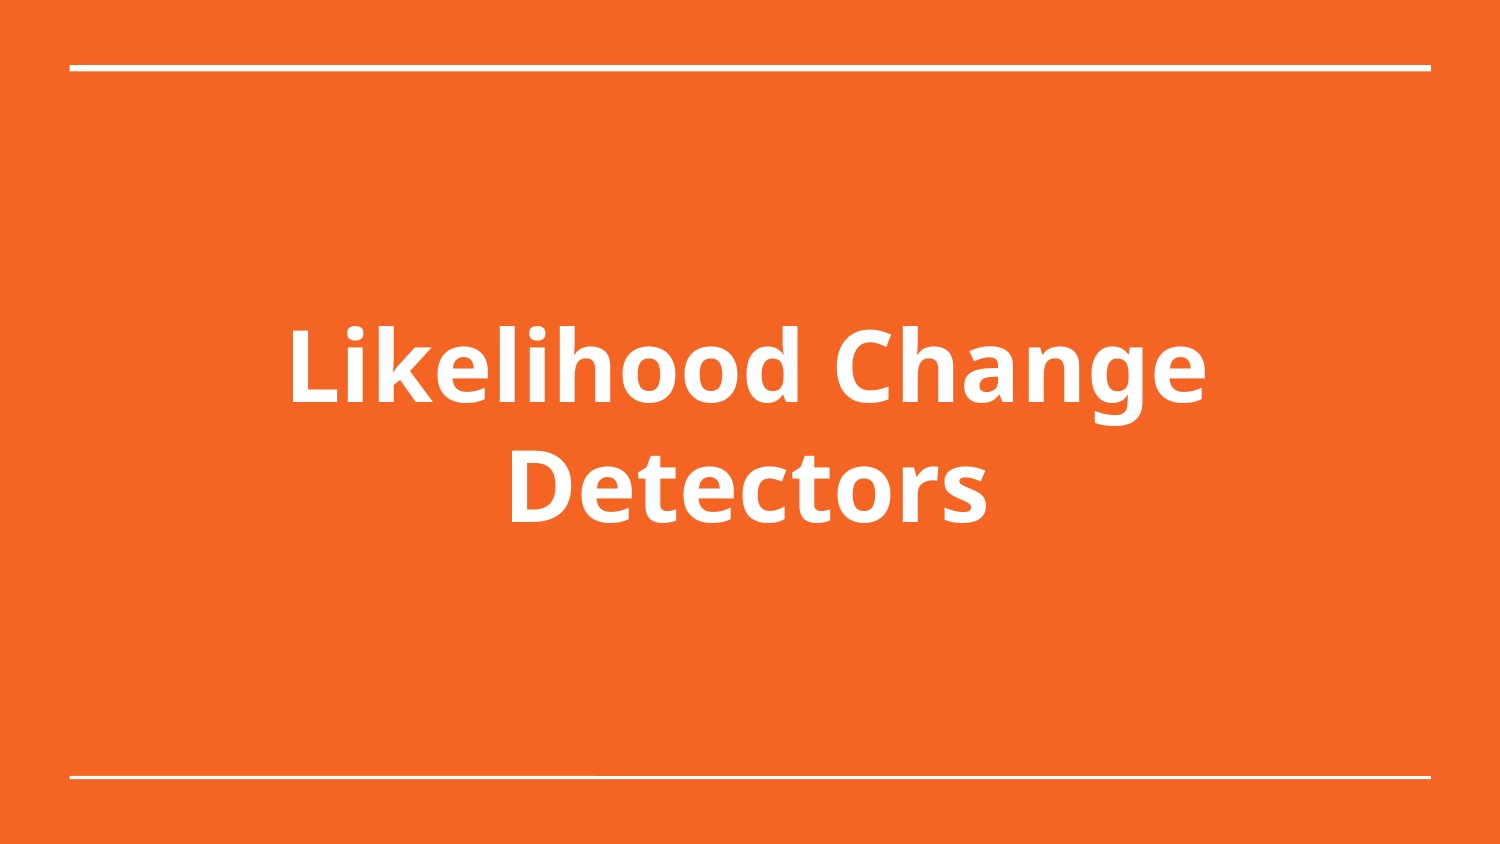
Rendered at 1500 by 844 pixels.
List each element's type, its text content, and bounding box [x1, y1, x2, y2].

title Likelihood Change Detectors [66, 296, 1428, 550]
